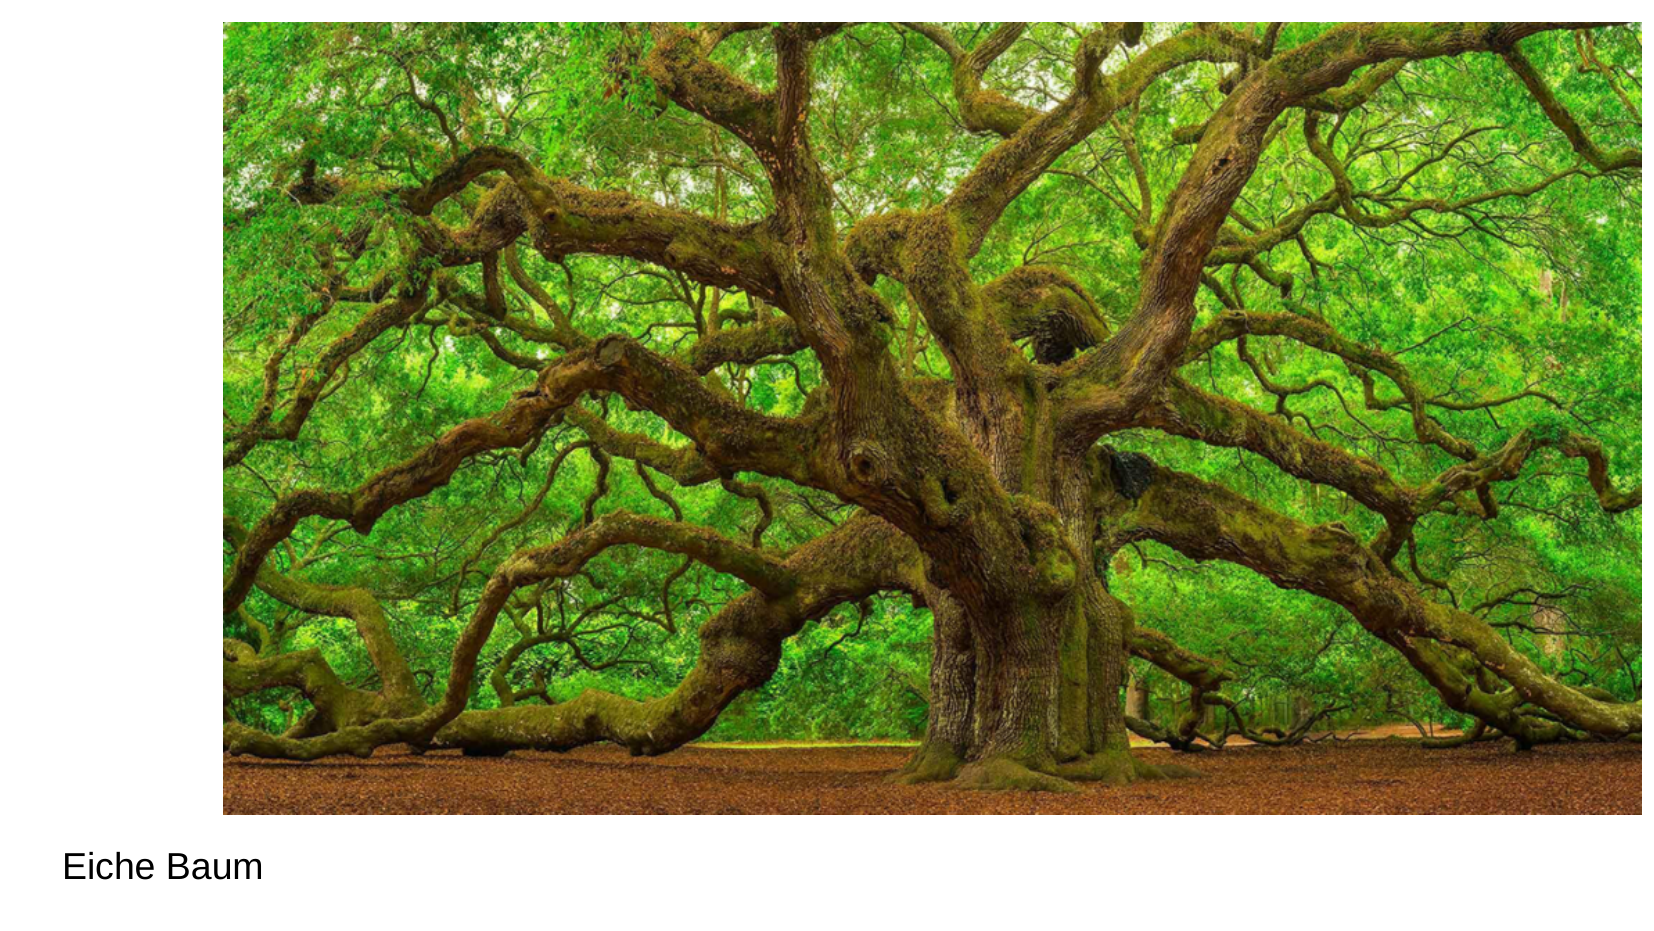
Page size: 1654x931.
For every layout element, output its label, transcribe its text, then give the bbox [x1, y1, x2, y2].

picture [223, 22, 1642, 815]
text_box Eiche Baum [47, 838, 448, 910]
